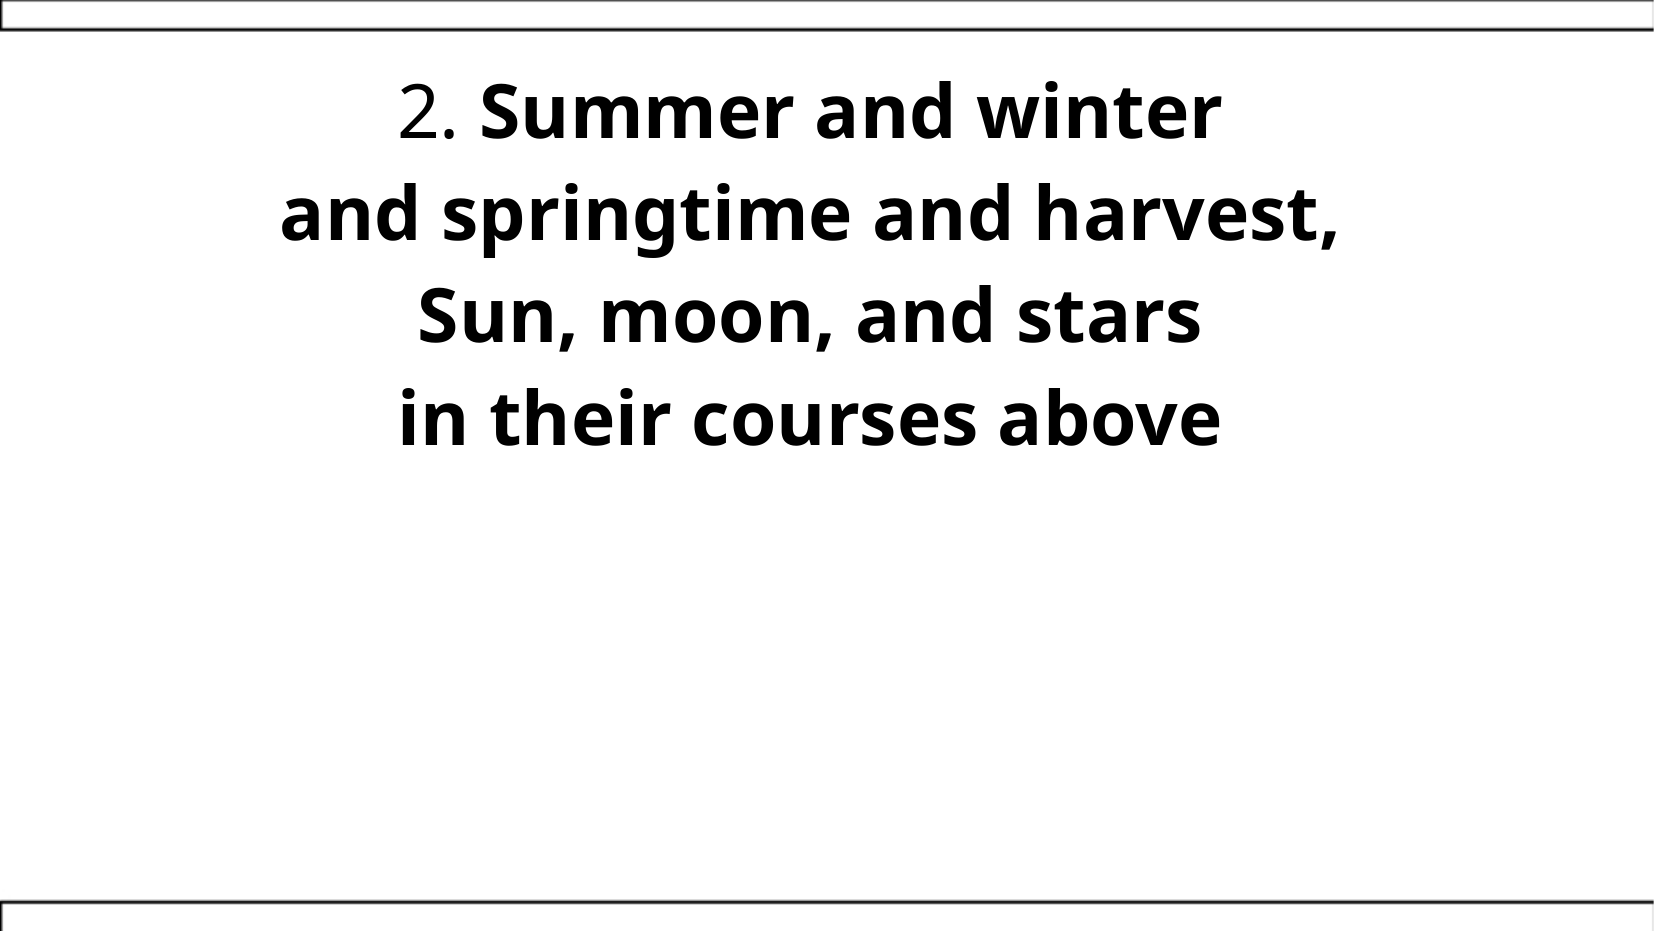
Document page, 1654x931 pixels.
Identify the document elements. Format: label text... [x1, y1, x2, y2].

picture [0, 0, 1654, 931]
text_box 2. Summer and winter and springtime and harvest, Sun, moon, and stars in their courses above [61, 50, 1561, 465]
